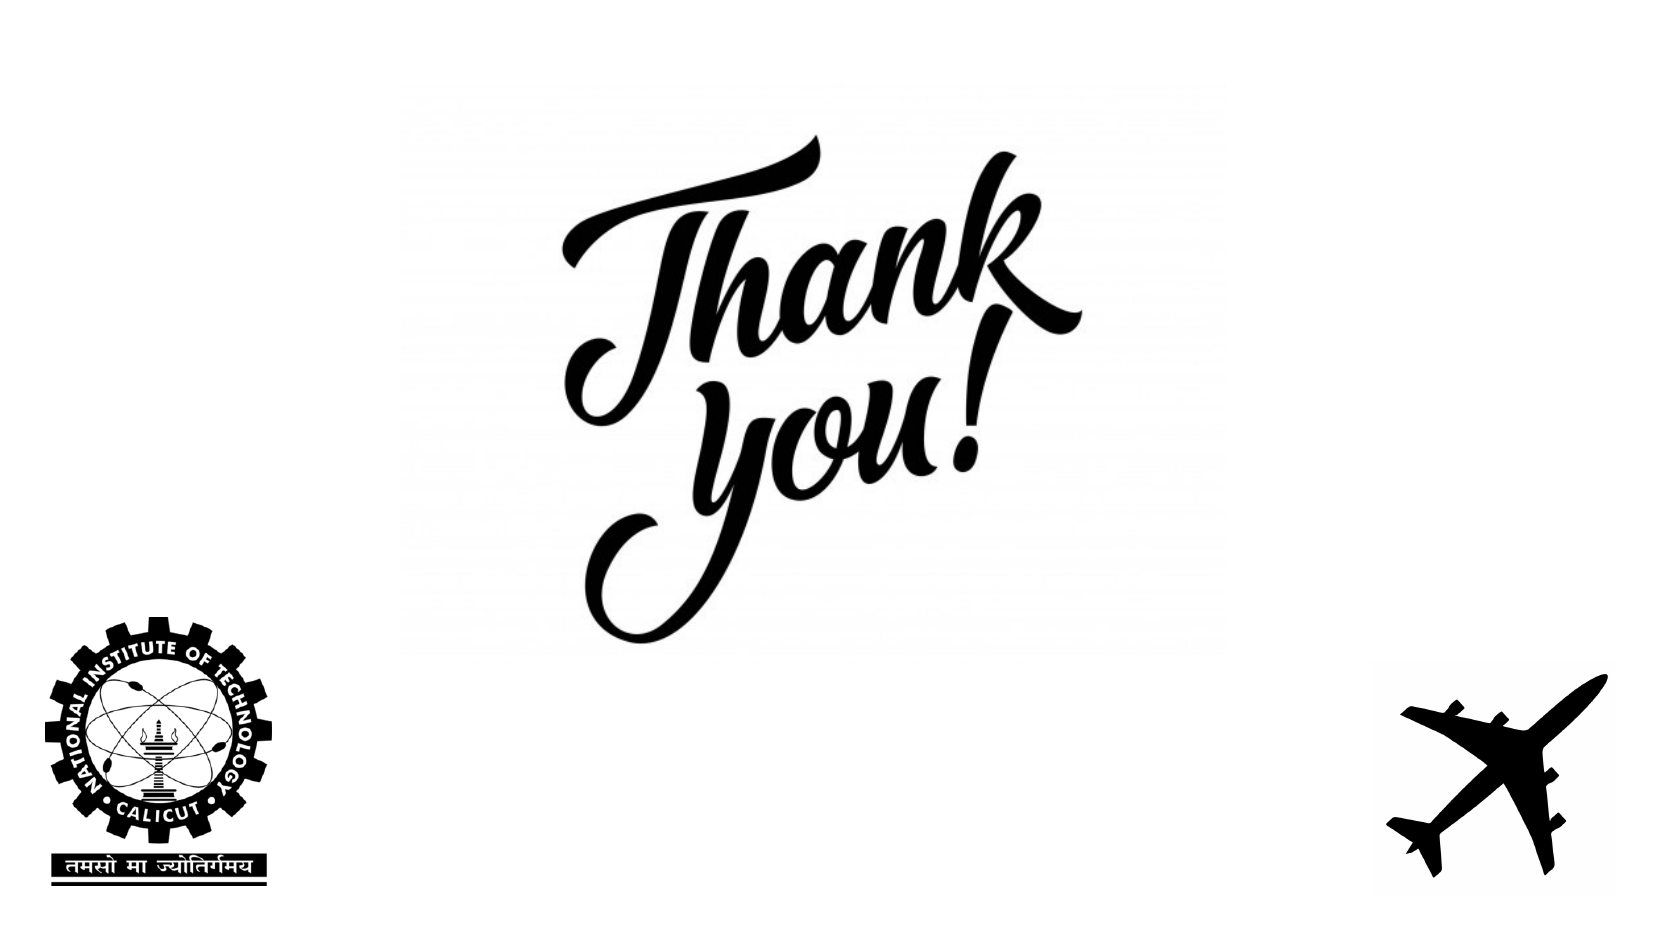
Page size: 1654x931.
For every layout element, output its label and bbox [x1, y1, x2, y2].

picture [401, 82, 1226, 666]
picture [45, 617, 272, 886]
picture [1370, 661, 1615, 896]
